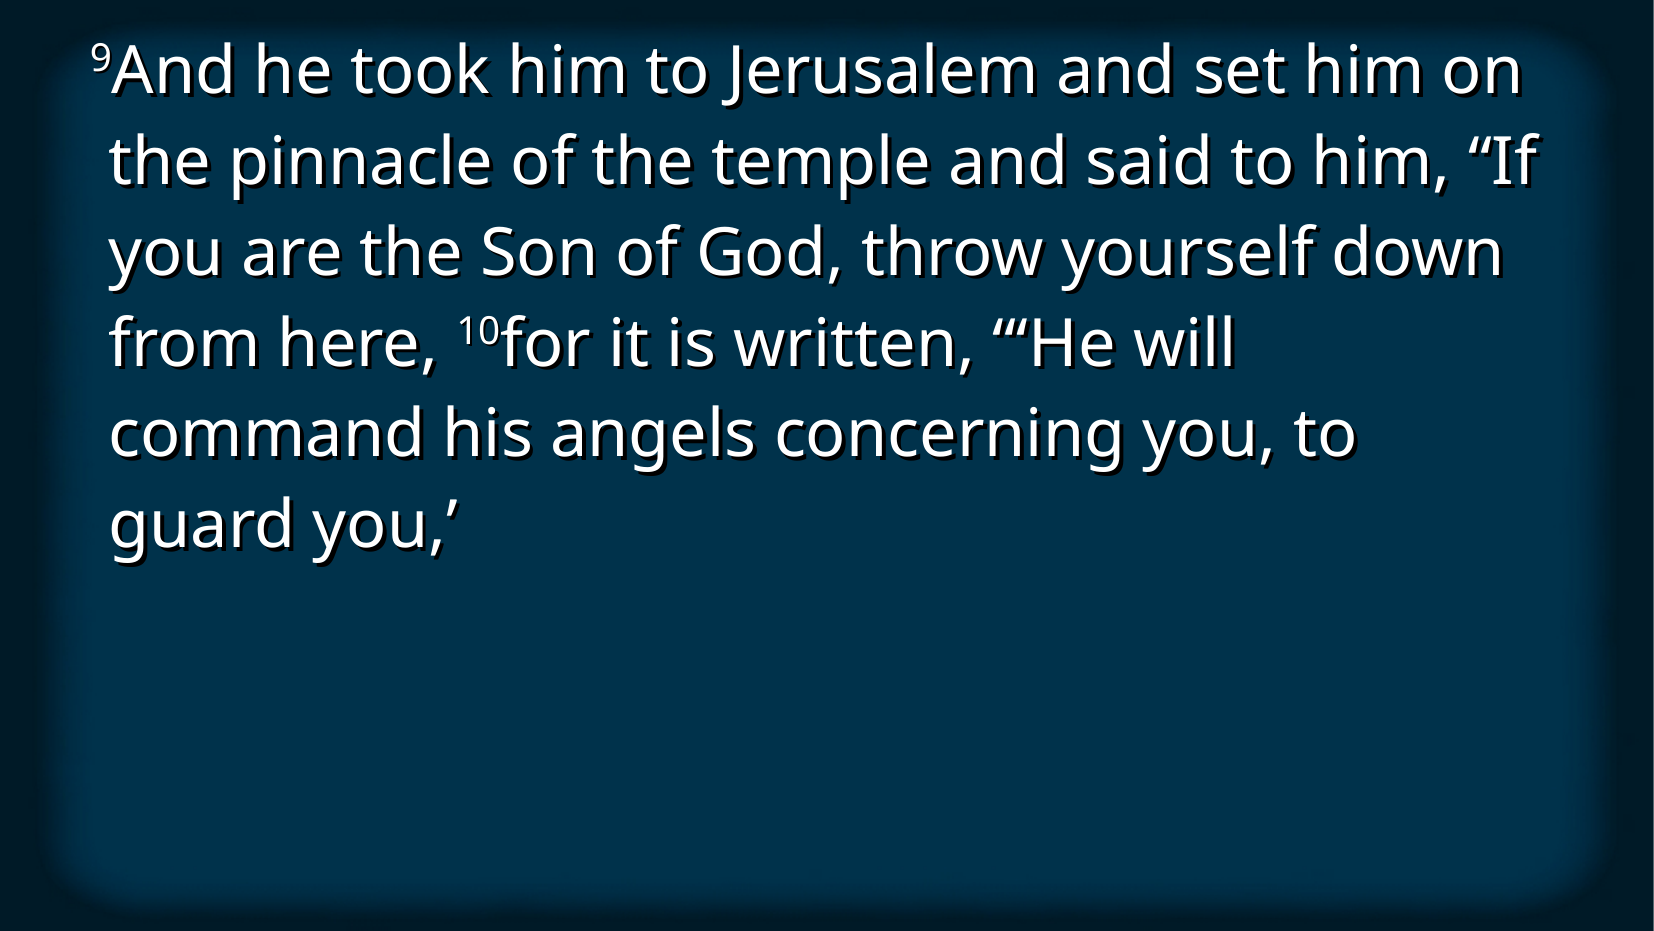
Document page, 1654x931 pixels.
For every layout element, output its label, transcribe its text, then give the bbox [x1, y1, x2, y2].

text_box 9And he took him to Jerusalem and set him on the pinnacle of the temple and said to him, “If you are the Son of God, throw yourself down from here, 10for it is written, “‘He will command his angels concerning you, to guard you,’ [75, 15, 1576, 481]
picture [0, 0, 1654, 931]
